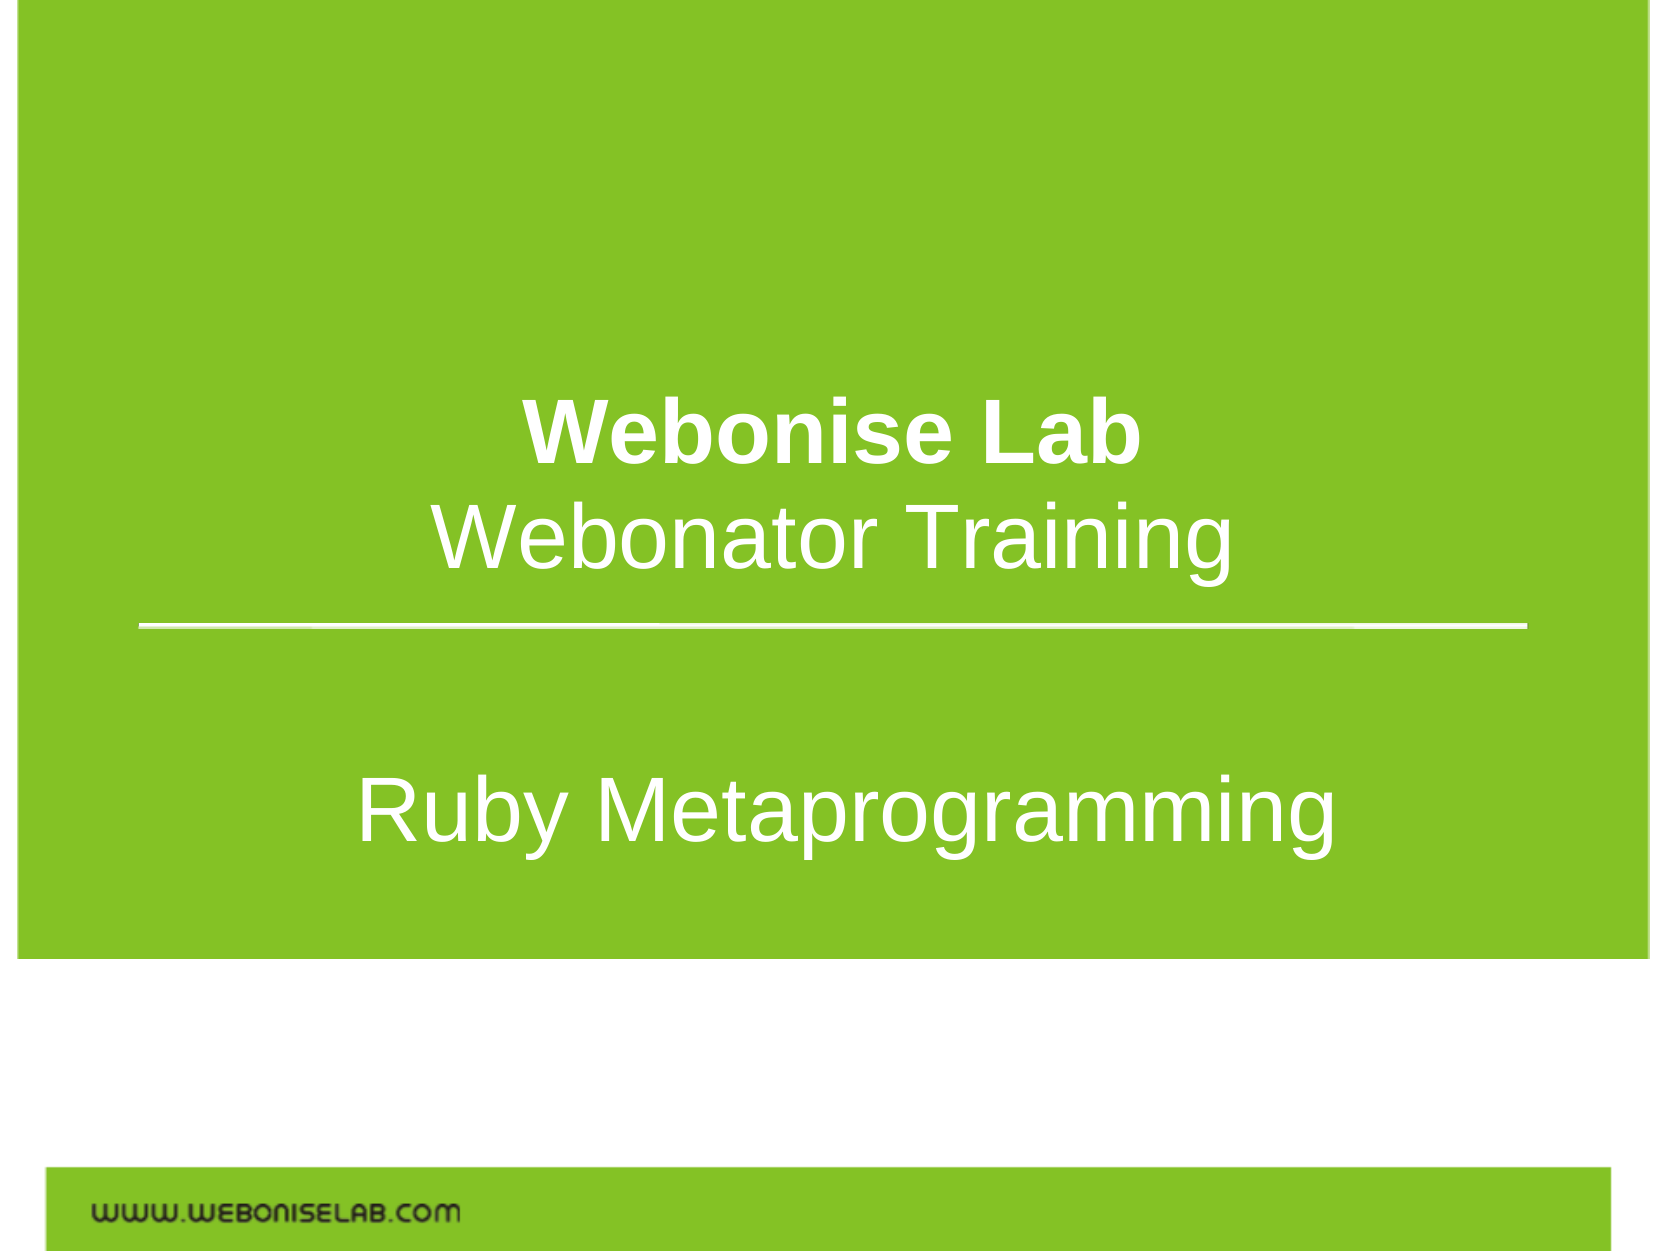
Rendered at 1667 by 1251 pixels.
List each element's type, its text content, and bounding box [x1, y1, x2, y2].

picture [0, 0, 1667, 1251]
text_box Ruby Metaprogramming [20, 758, 1667, 863]
text_box Webonise Lab Webonator Training [7, 380, 1660, 694]
